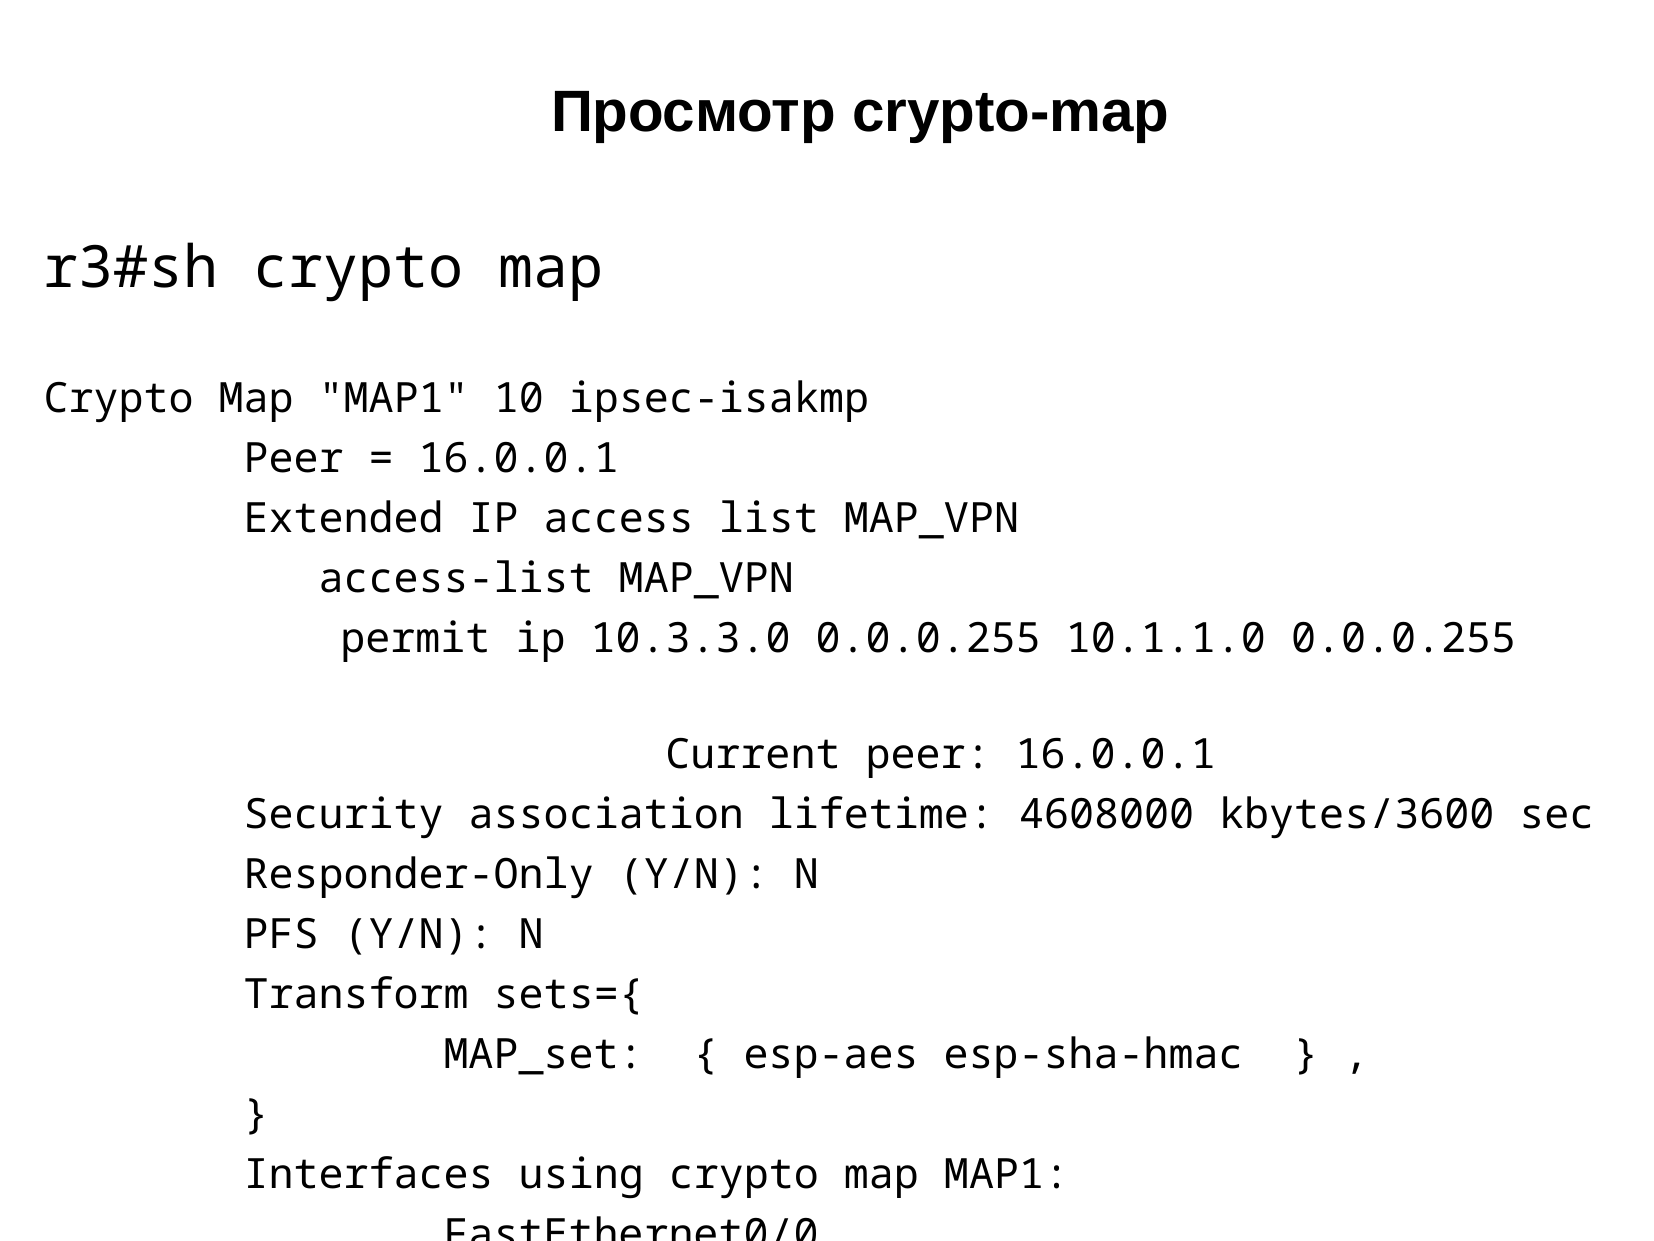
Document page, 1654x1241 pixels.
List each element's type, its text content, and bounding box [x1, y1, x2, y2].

list r3#sh crypto map Crypto Map "MAP1" 10 ipsec-isakmp Peer = 16.0.0.1 Extended IP access list MAP_VPN access-list MAP_VPN permit ip 10.3.3.0 0.0.0.255 10.1.1.0 0.0.0.255 Current peer: 16.0.0.1 Security association lifetime: 4608000 kbytes/3600 sec Responder-Only (Y/N): N PFS (Y/N): N Transform sets={ MAP_set: { esp-aes esp-sha-hmac } , } Interfaces using crypto map MAP1: FastEthernet0/0 [37, 225, 1613, 1163]
text_box Просмотр crypto-map [123, 41, 1597, 151]
